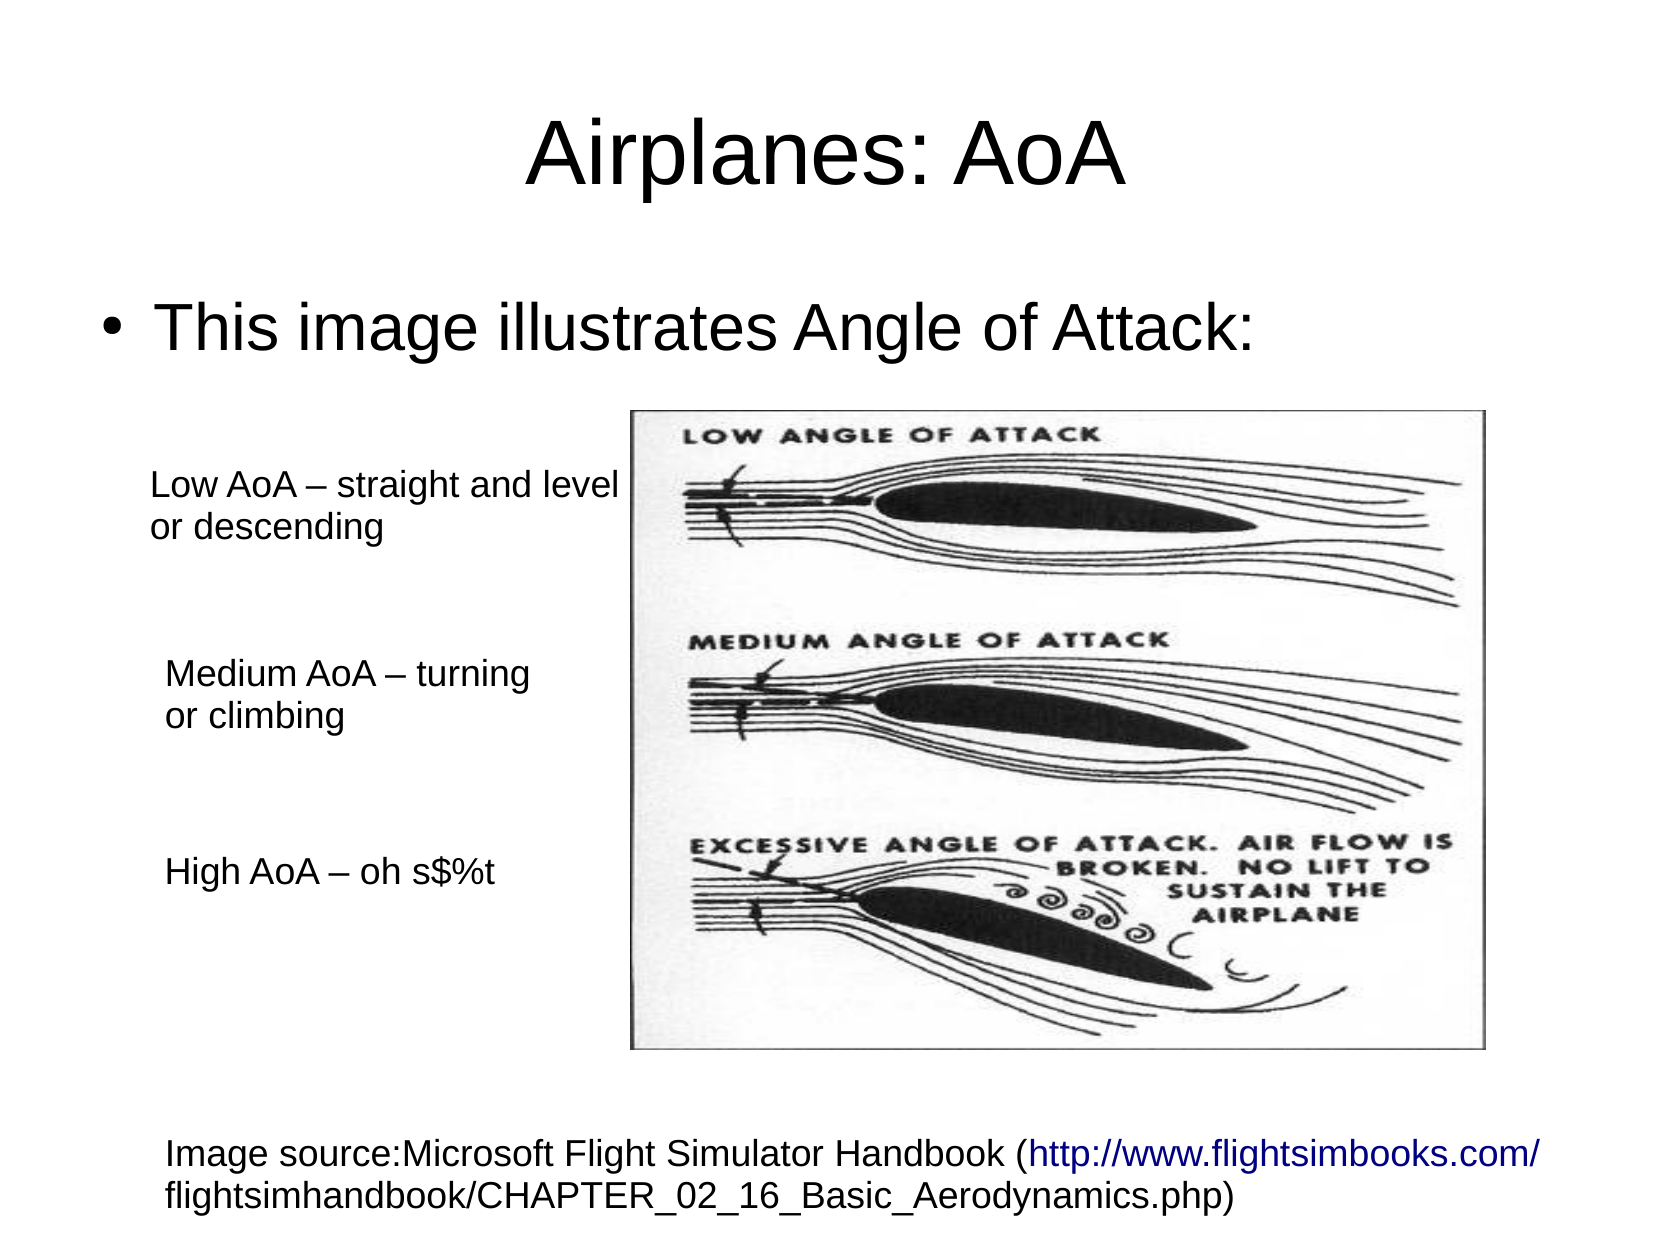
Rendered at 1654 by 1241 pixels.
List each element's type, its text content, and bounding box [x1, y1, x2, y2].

title Airplanes: AoA [82, 49, 1571, 257]
list This image illustrates Angle of Attack: [82, 290, 1571, 1010]
text_box High AoA – oh s$%t [149, 843, 511, 901]
text_box Medium AoA – turning or climbing [150, 645, 546, 744]
text_box Low AoA – straight and level or descending [135, 456, 635, 556]
picture [630, 410, 1486, 1051]
text_box Image source:Microsoft Flight Simulator Handbook (http://www.flightsimbooks.com/ flightsimhandbook/CHAPTER_02_16_Basic_Aerodynamics.php) [150, 1125, 1556, 1224]
